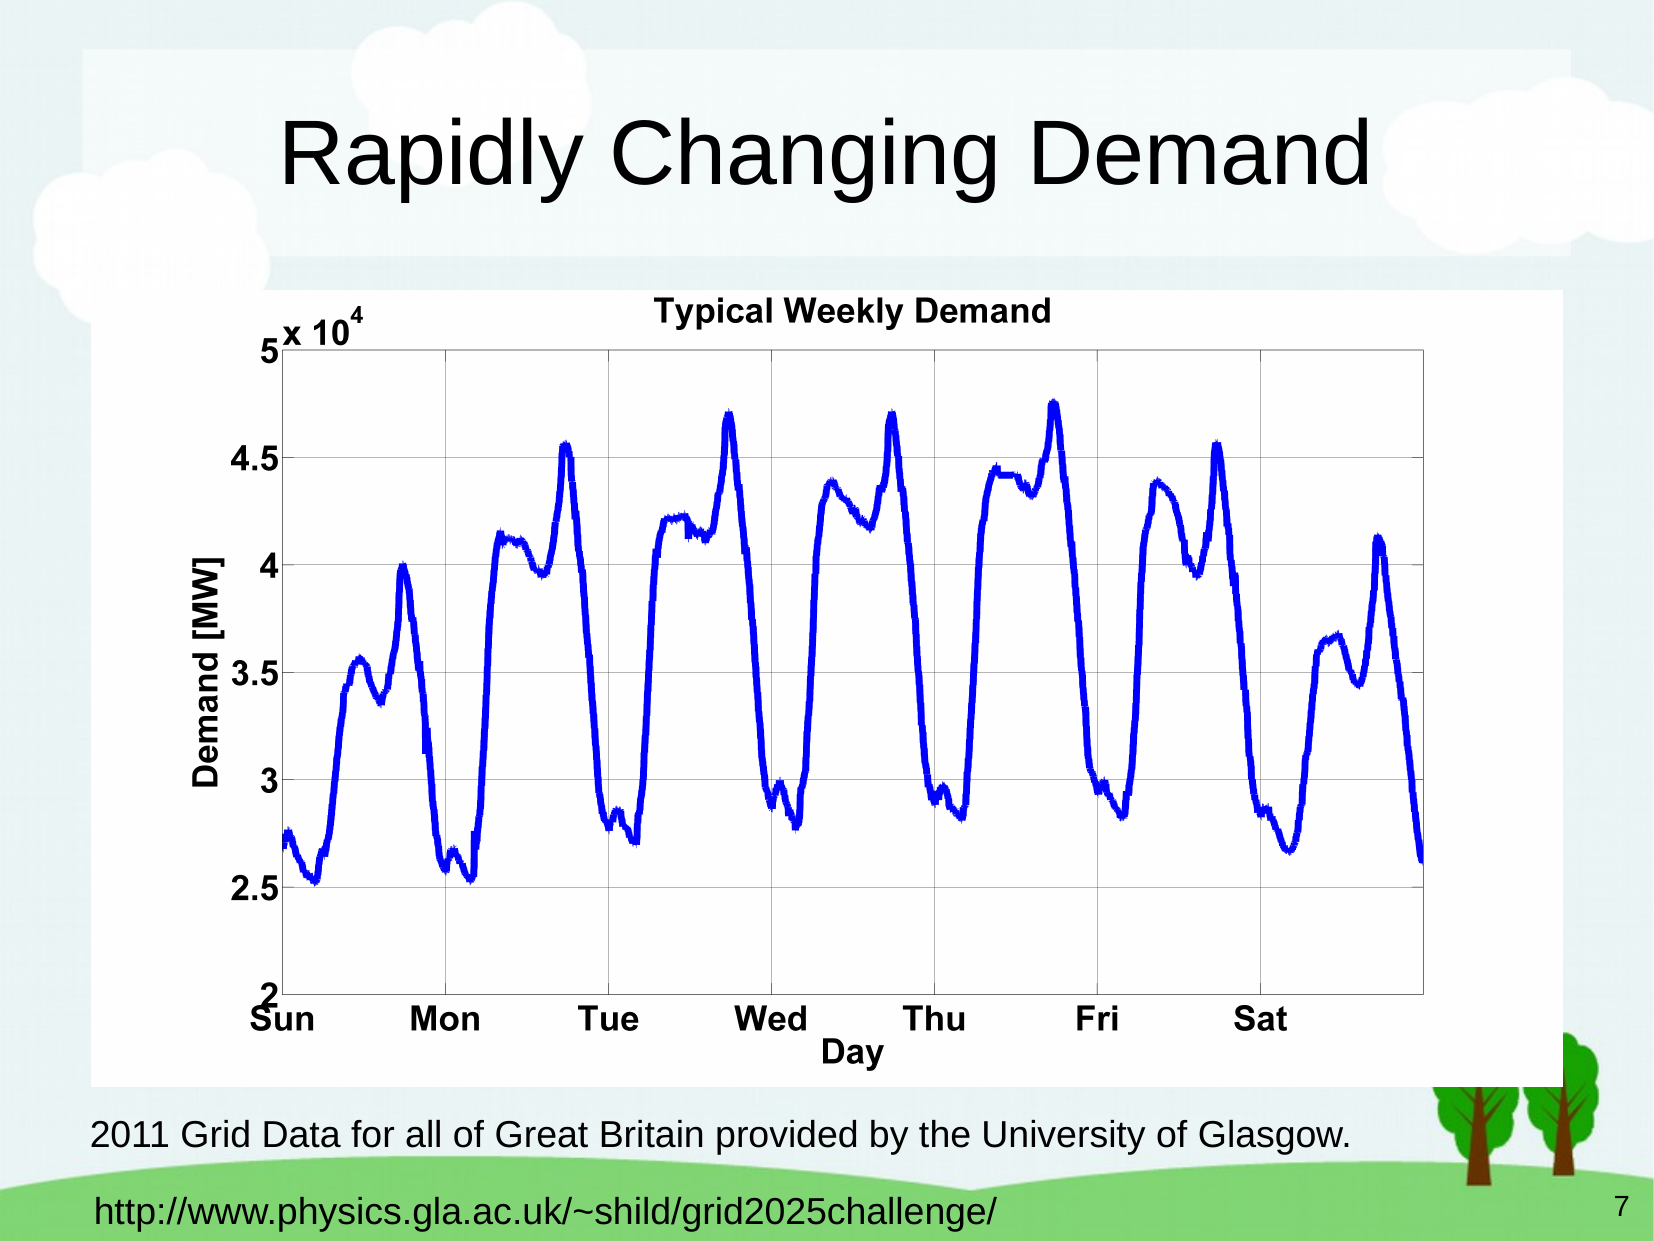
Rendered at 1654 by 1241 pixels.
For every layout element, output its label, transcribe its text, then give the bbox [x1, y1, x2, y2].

text_box 2011 Grid Data for all of Great Britain provided by the University of Glasgow. [75, 1105, 1368, 1163]
picture [0, 0, 1654, 1241]
title Rapidly Changing Demand [82, 49, 1571, 257]
text_box http://www.physics.gla.ac.uk/~shild/grid2025challenge/ [79, 1183, 1013, 1241]
